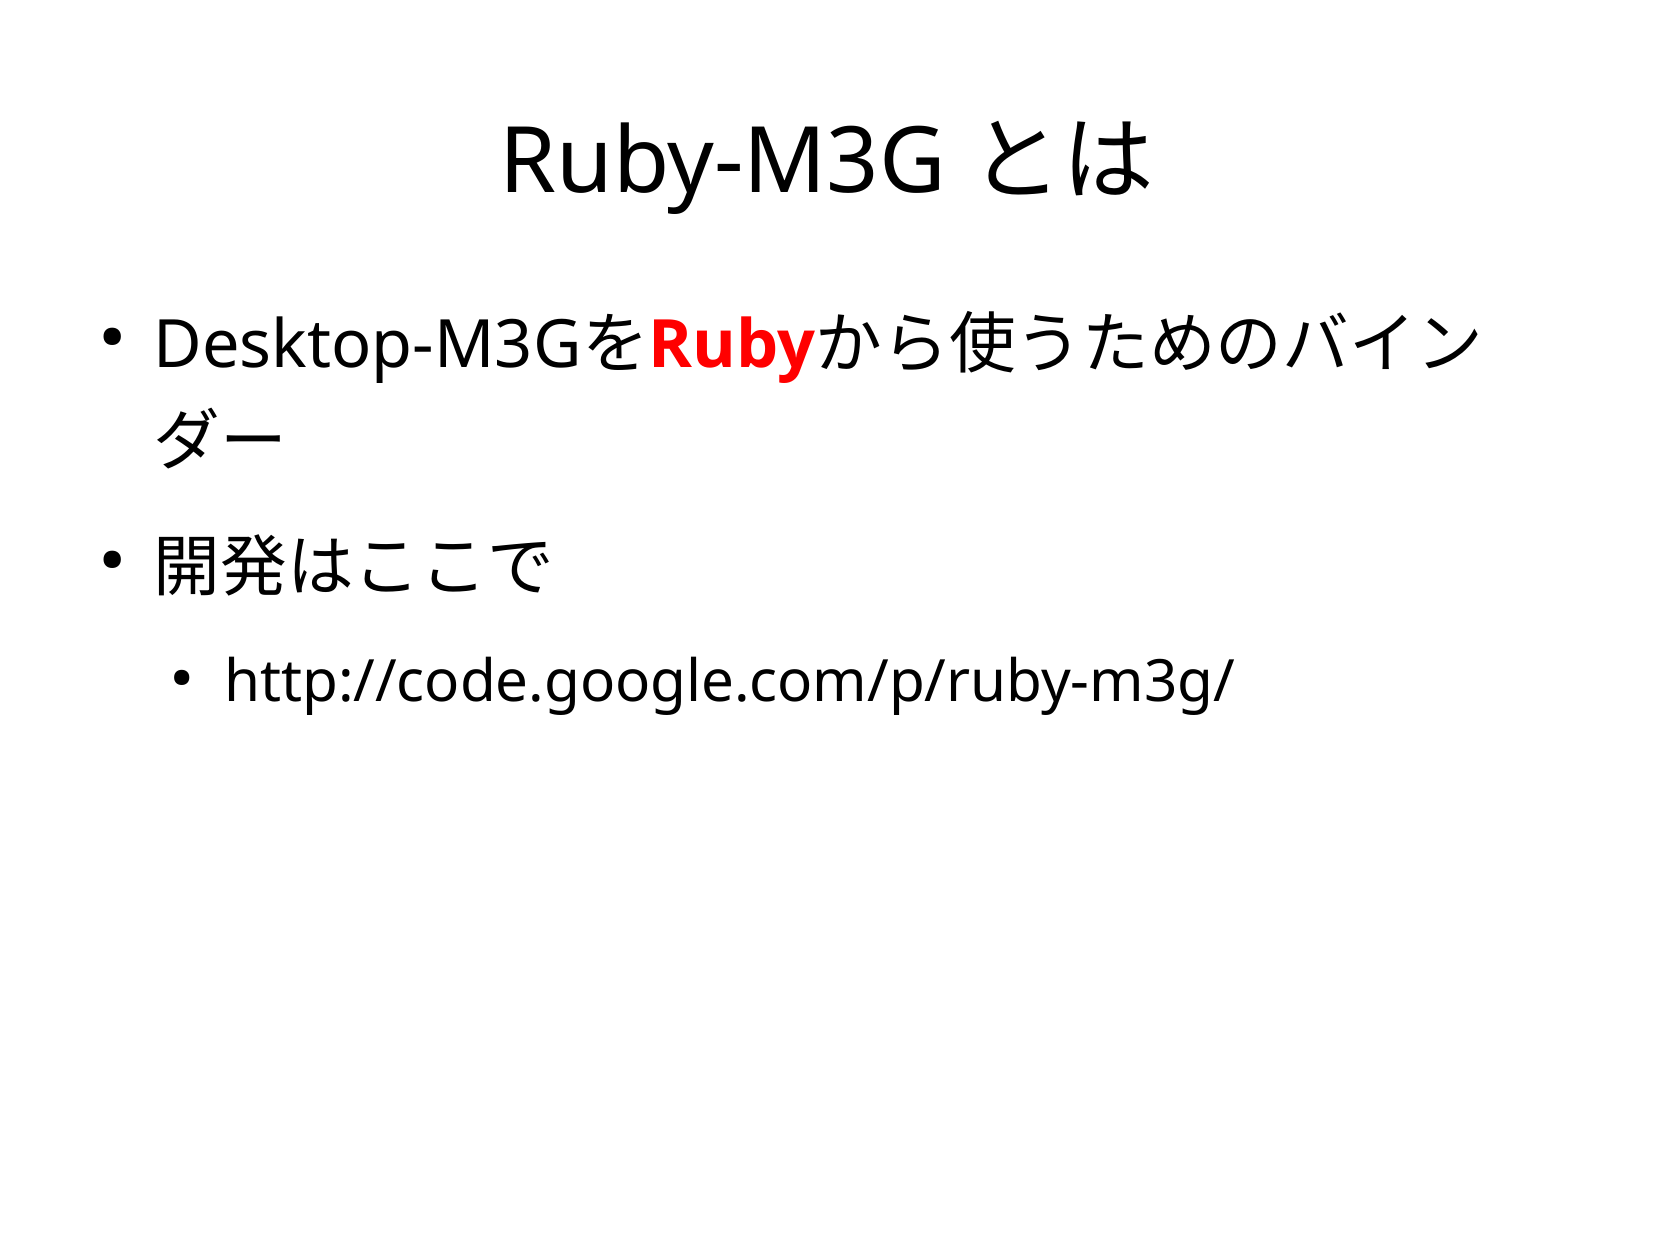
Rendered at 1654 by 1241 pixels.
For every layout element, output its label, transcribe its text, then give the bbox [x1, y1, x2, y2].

list Desktop-M3GをRubyから使うためのバインダー 開発はここで http://code.google.com/p/ruby-m3g/ [82, 290, 1571, 1109]
title Ruby-M3G とは [82, 56, 1571, 250]
